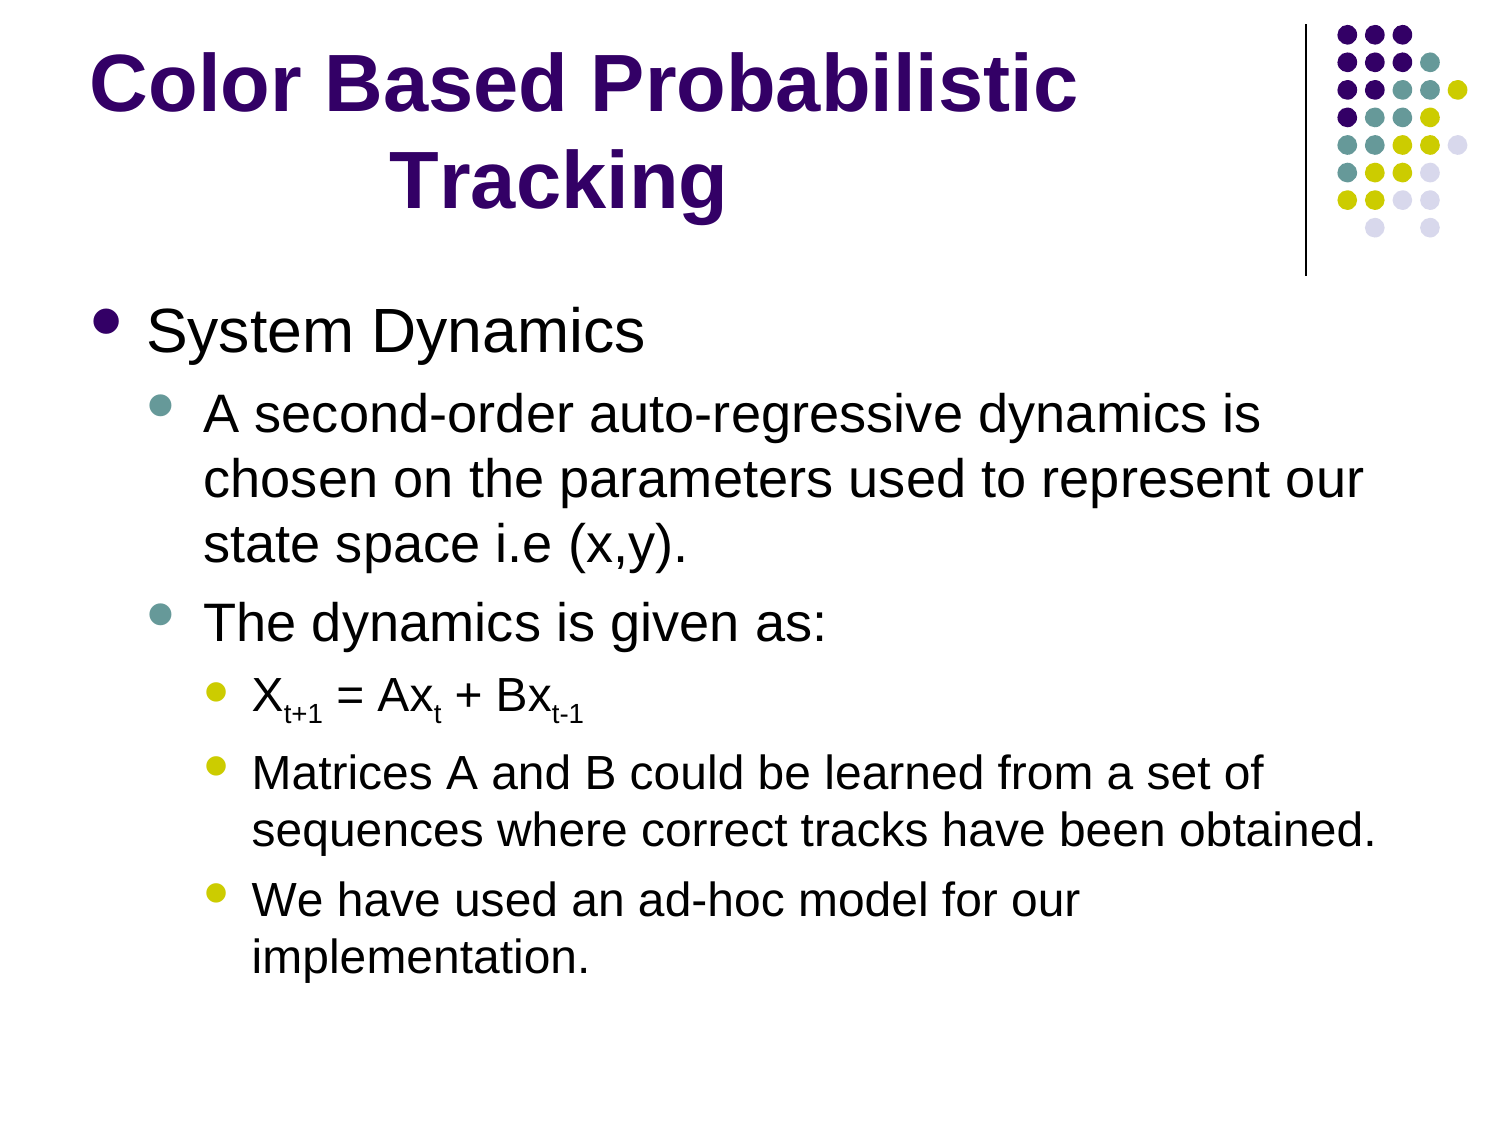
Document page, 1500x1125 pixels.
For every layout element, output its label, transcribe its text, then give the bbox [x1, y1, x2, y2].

list System Dynamics A second-order auto-regressive dynamics is chosen on the parameters used to represent our state space i.e (x,y). The dynamics is given as: Xt+1 = Axt + Bxt-1 Matrices A and B could be learned from a set of sequences where correct tracks have been obtained. We have used an ad-hoc model for our implementation. [75, 282, 1426, 1006]
title Color Based Probabilistic Tracking [74, 20, 1313, 233]
